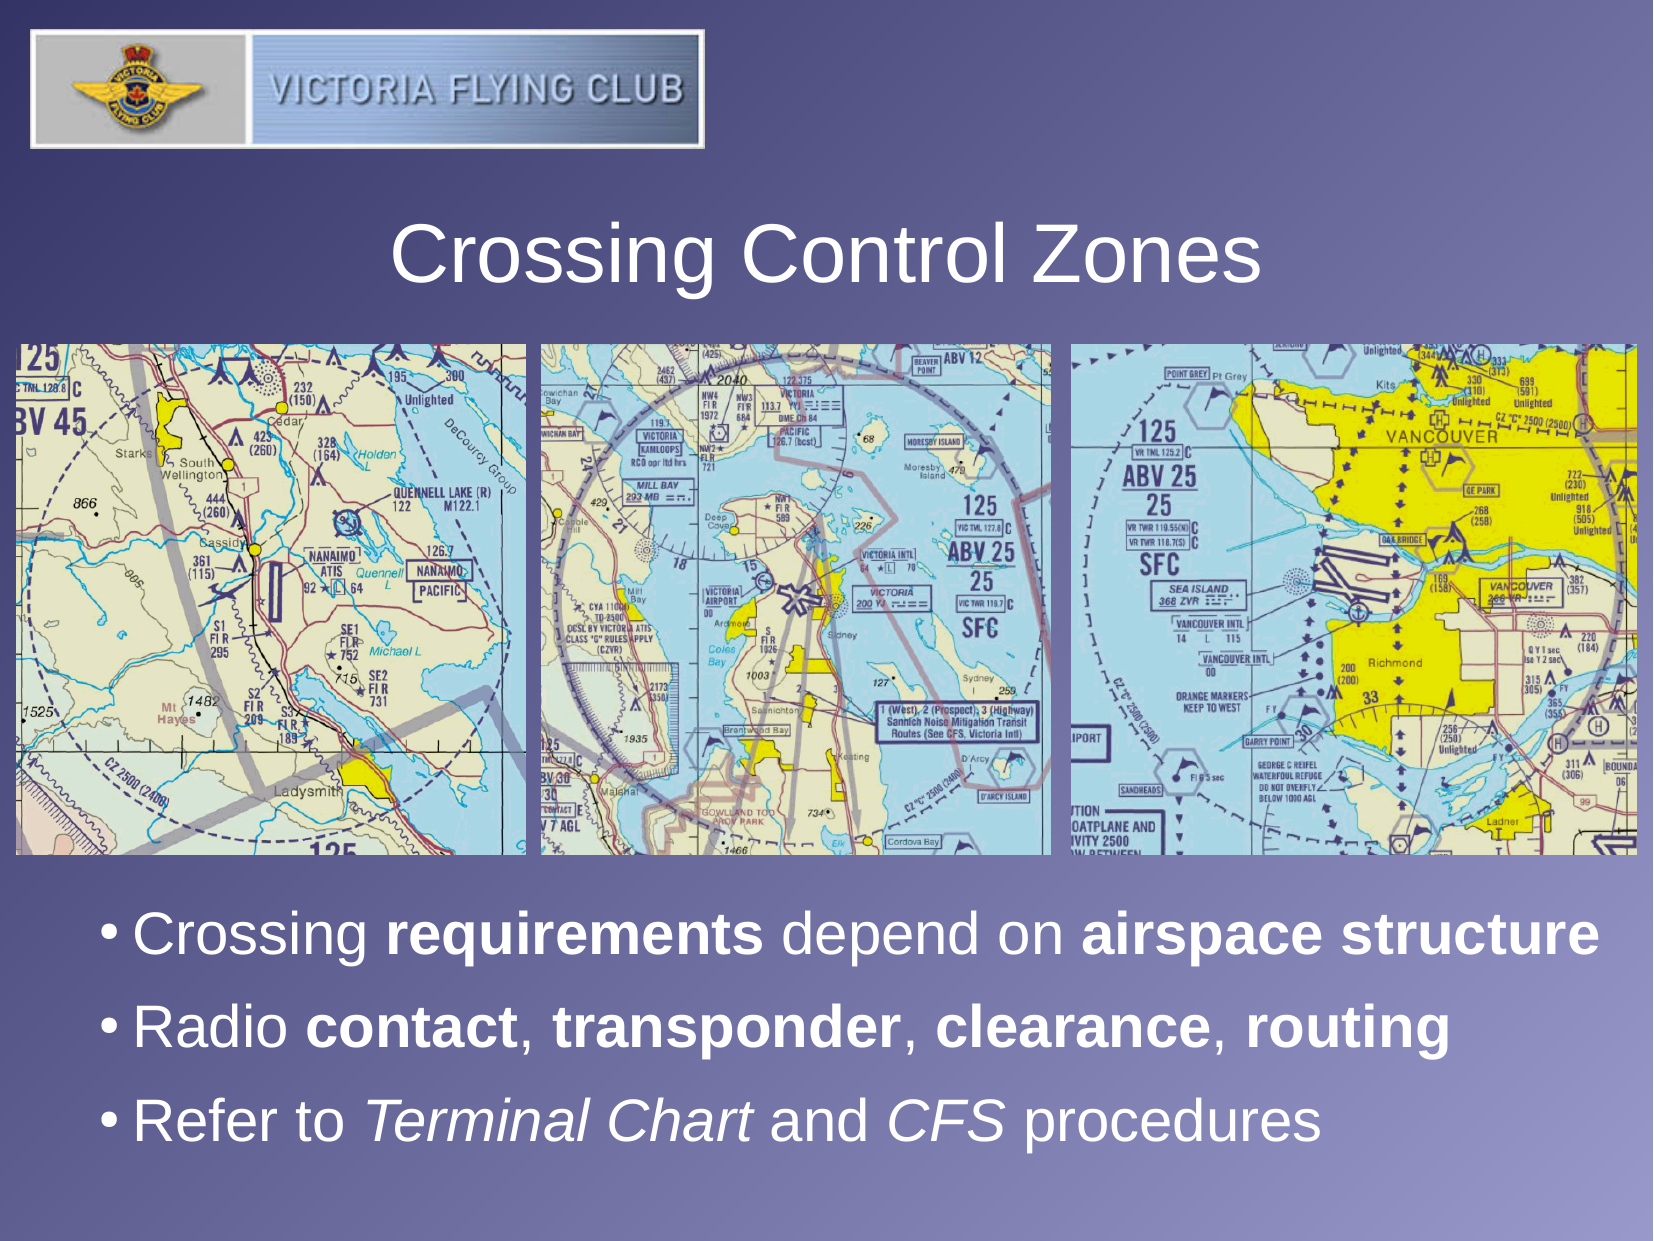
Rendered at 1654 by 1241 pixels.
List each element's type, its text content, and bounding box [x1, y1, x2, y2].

title Crossing Control Zones [82, 150, 1571, 358]
picture [541, 344, 1051, 856]
list Crossing requirements depend on airspace structure Radio contact, transponder, clearance, routing Refer to Terminal Chart and CFS procedures [82, 900, 1621, 1201]
picture [16, 344, 526, 856]
picture [30, 29, 705, 149]
picture [1071, 344, 1637, 856]
